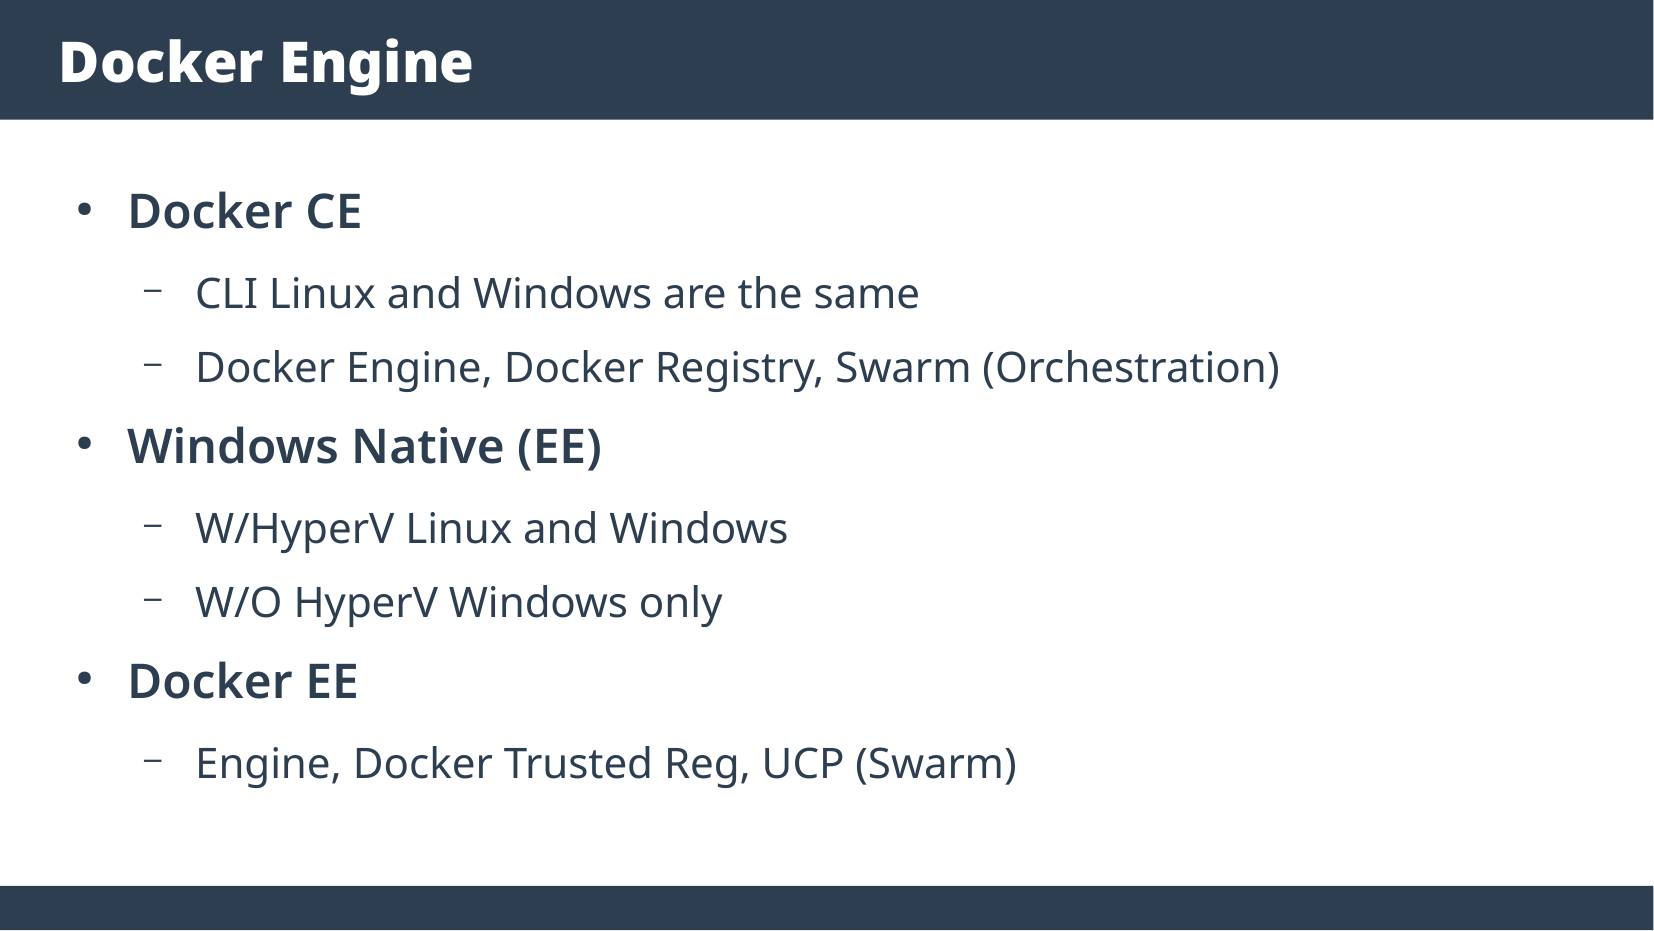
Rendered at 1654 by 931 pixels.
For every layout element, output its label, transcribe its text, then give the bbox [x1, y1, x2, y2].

list Docker CE CLI Linux and Windows are the same Docker Engine, Docker Registry, Swarm (Orchestration) Windows Native (EE) W/HyperV Linux and Windows W/O HyperV Windows only Docker EE Engine, Docker Trusted Reg, UCP (Swarm) [59, 177, 1595, 798]
title Docker Engine [59, 1, 1595, 120]
